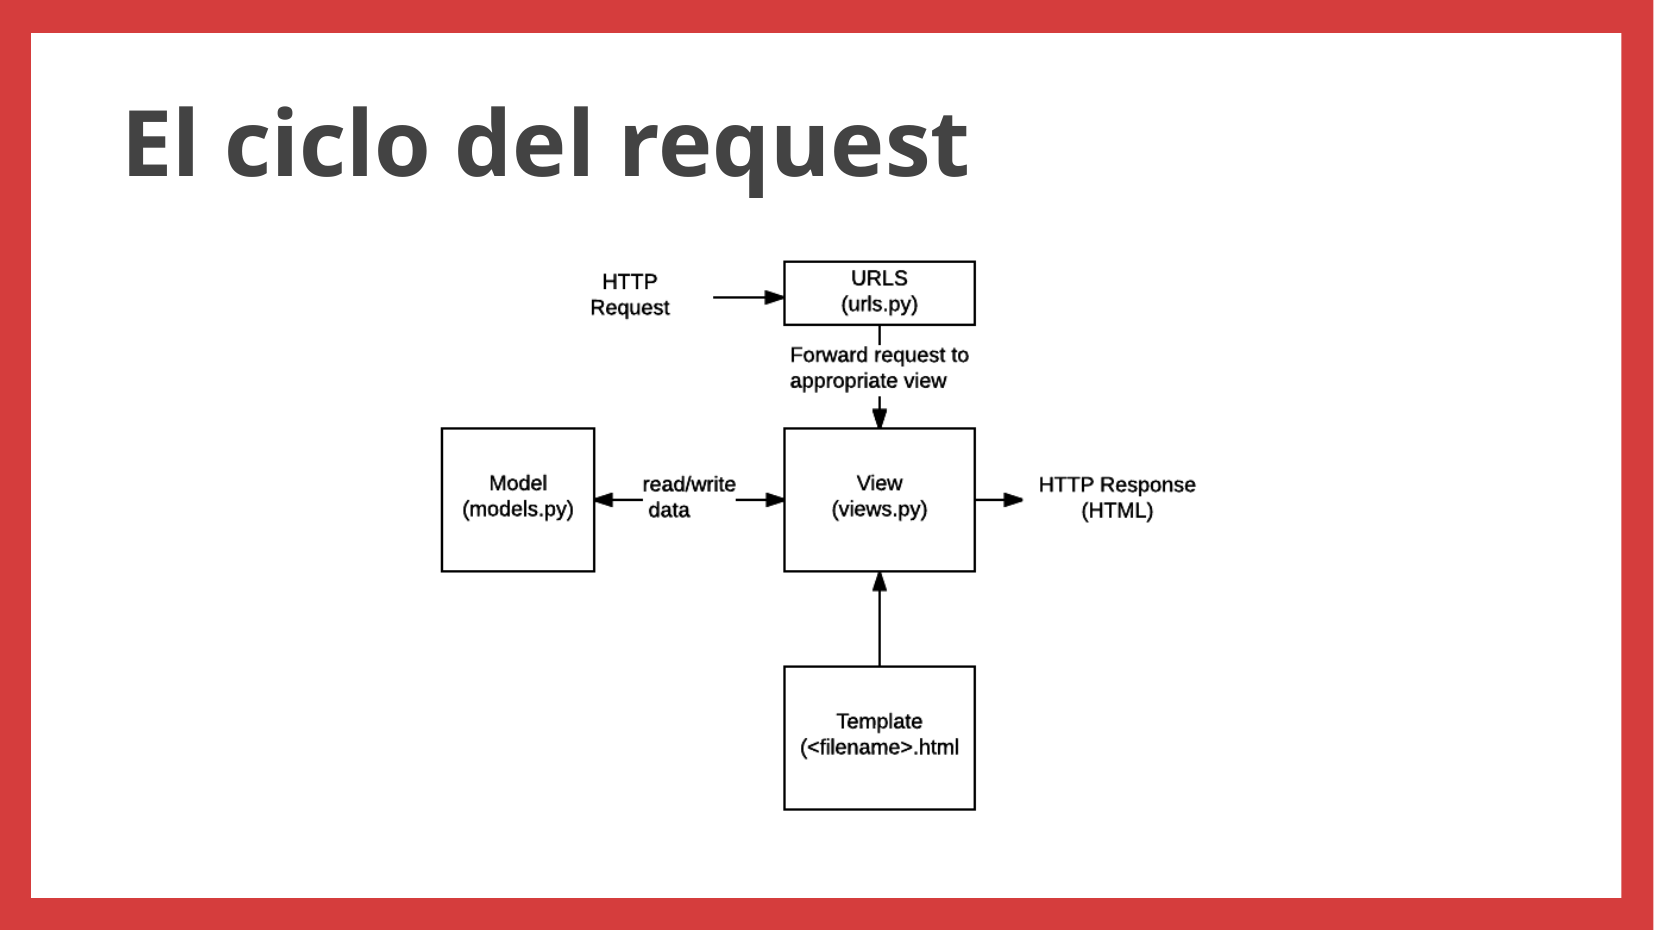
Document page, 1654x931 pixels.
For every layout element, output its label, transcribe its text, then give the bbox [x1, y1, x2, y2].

picture [404, 238, 1252, 837]
title El ciclo del request [106, 54, 1583, 239]
